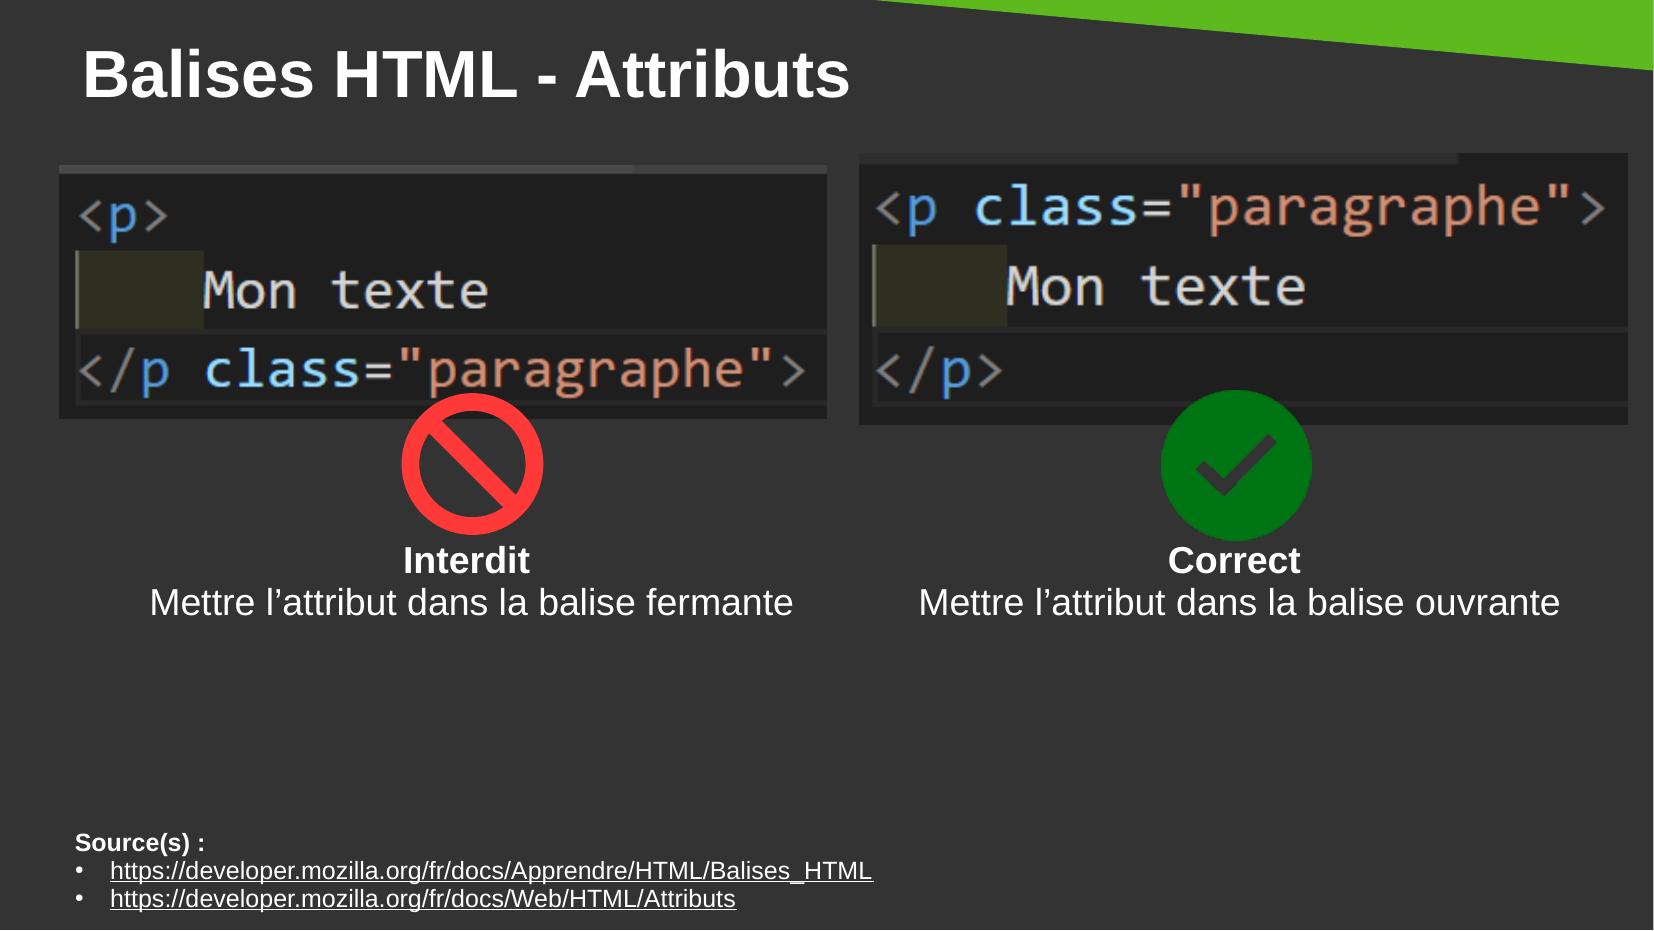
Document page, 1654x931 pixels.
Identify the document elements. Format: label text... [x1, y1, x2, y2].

picture [59, 165, 827, 419]
title Balises HTML - Attributs [82, 37, 1571, 114]
picture [446, 411, 499, 419]
text_box Correct Mettre l’attribut dans la balise ouvrante [884, 532, 1595, 674]
text_box [401, 393, 544, 532]
picture [859, 153, 1628, 532]
text_box [873, 0, 1654, 71]
text_box Source(s) : https://developer.mozilla.org/fr/docs/Apprendre/HTML/Balises_HTML https://developer.mozilla.org/fr/docs/Web/HTML/Attributs [59, 821, 1546, 920]
text_box Interdit Mettre l’attribut dans la balise fermante [117, 532, 827, 674]
